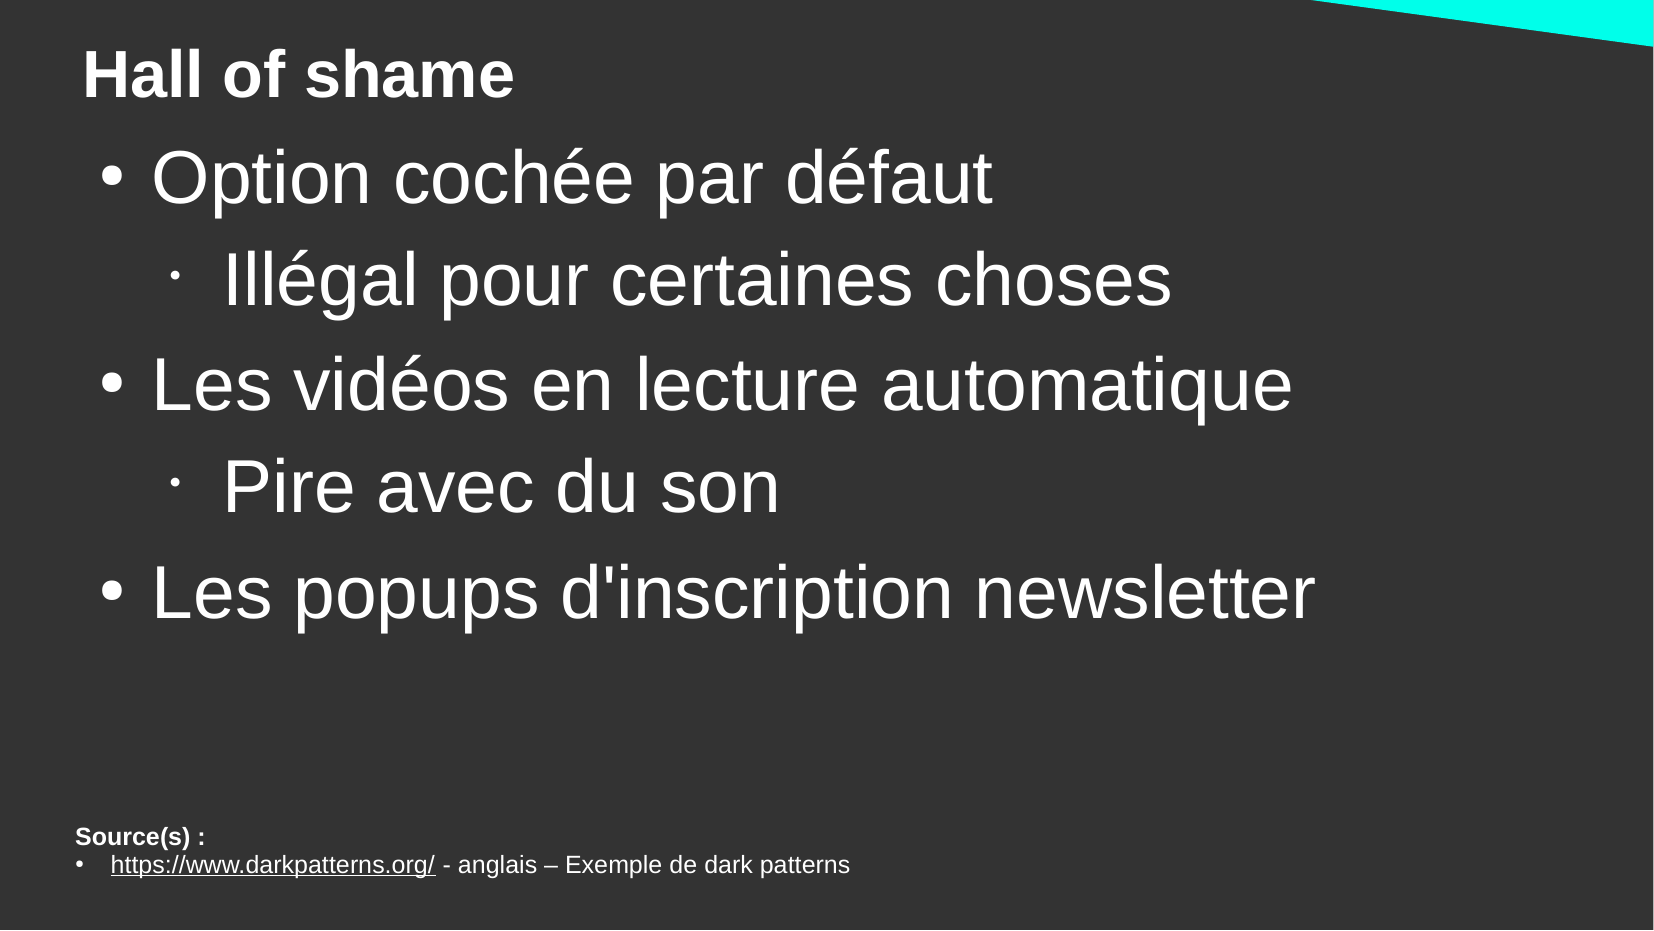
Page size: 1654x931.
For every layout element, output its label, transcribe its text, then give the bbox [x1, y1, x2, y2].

text_box [1311, 0, 1654, 47]
list Option cochée par défaut Illégal pour certaines choses Les vidéos en lecture automatique Pire avec du son Les popups d'inscription newsletter [80, 135, 1620, 709]
title Hall of shame [82, 37, 1571, 114]
text_box Source(s) : https://www.darkpatterns.org/ - anglais – Exemple de dark patterns [60, 815, 1546, 898]
